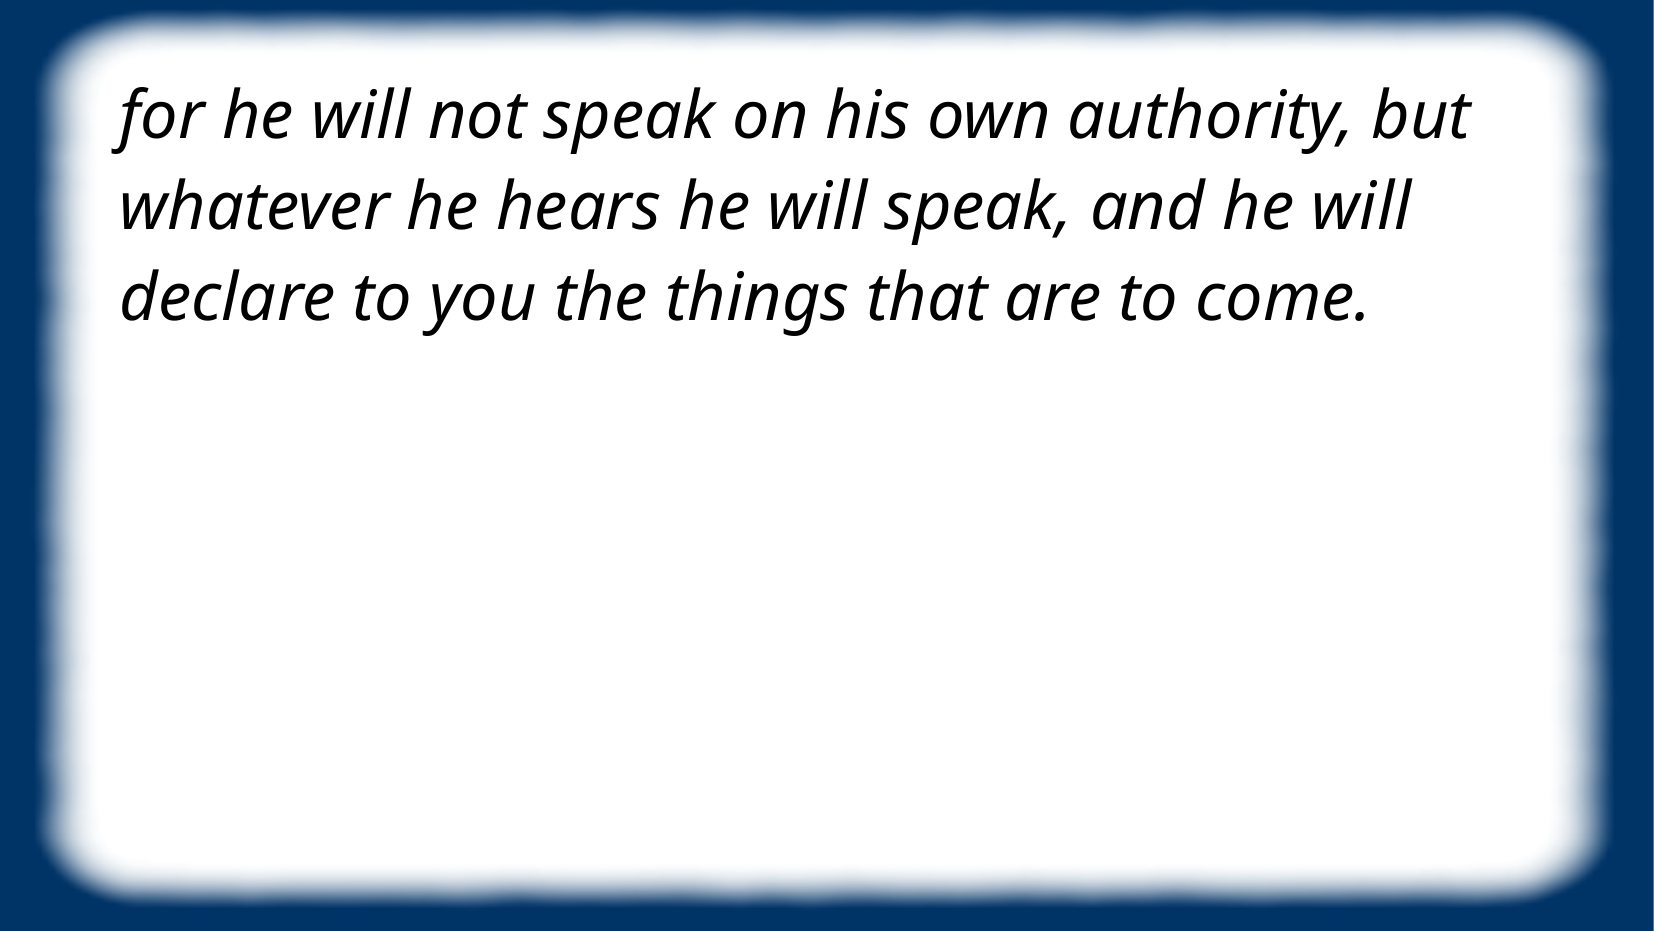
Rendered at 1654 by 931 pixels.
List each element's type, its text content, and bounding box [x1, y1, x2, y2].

text_box for he will not speak on his own authority, but whatever he hears he will speak, and he will declare to you the things that are to come. [105, 60, 1531, 342]
picture [0, 0, 1654, 931]
